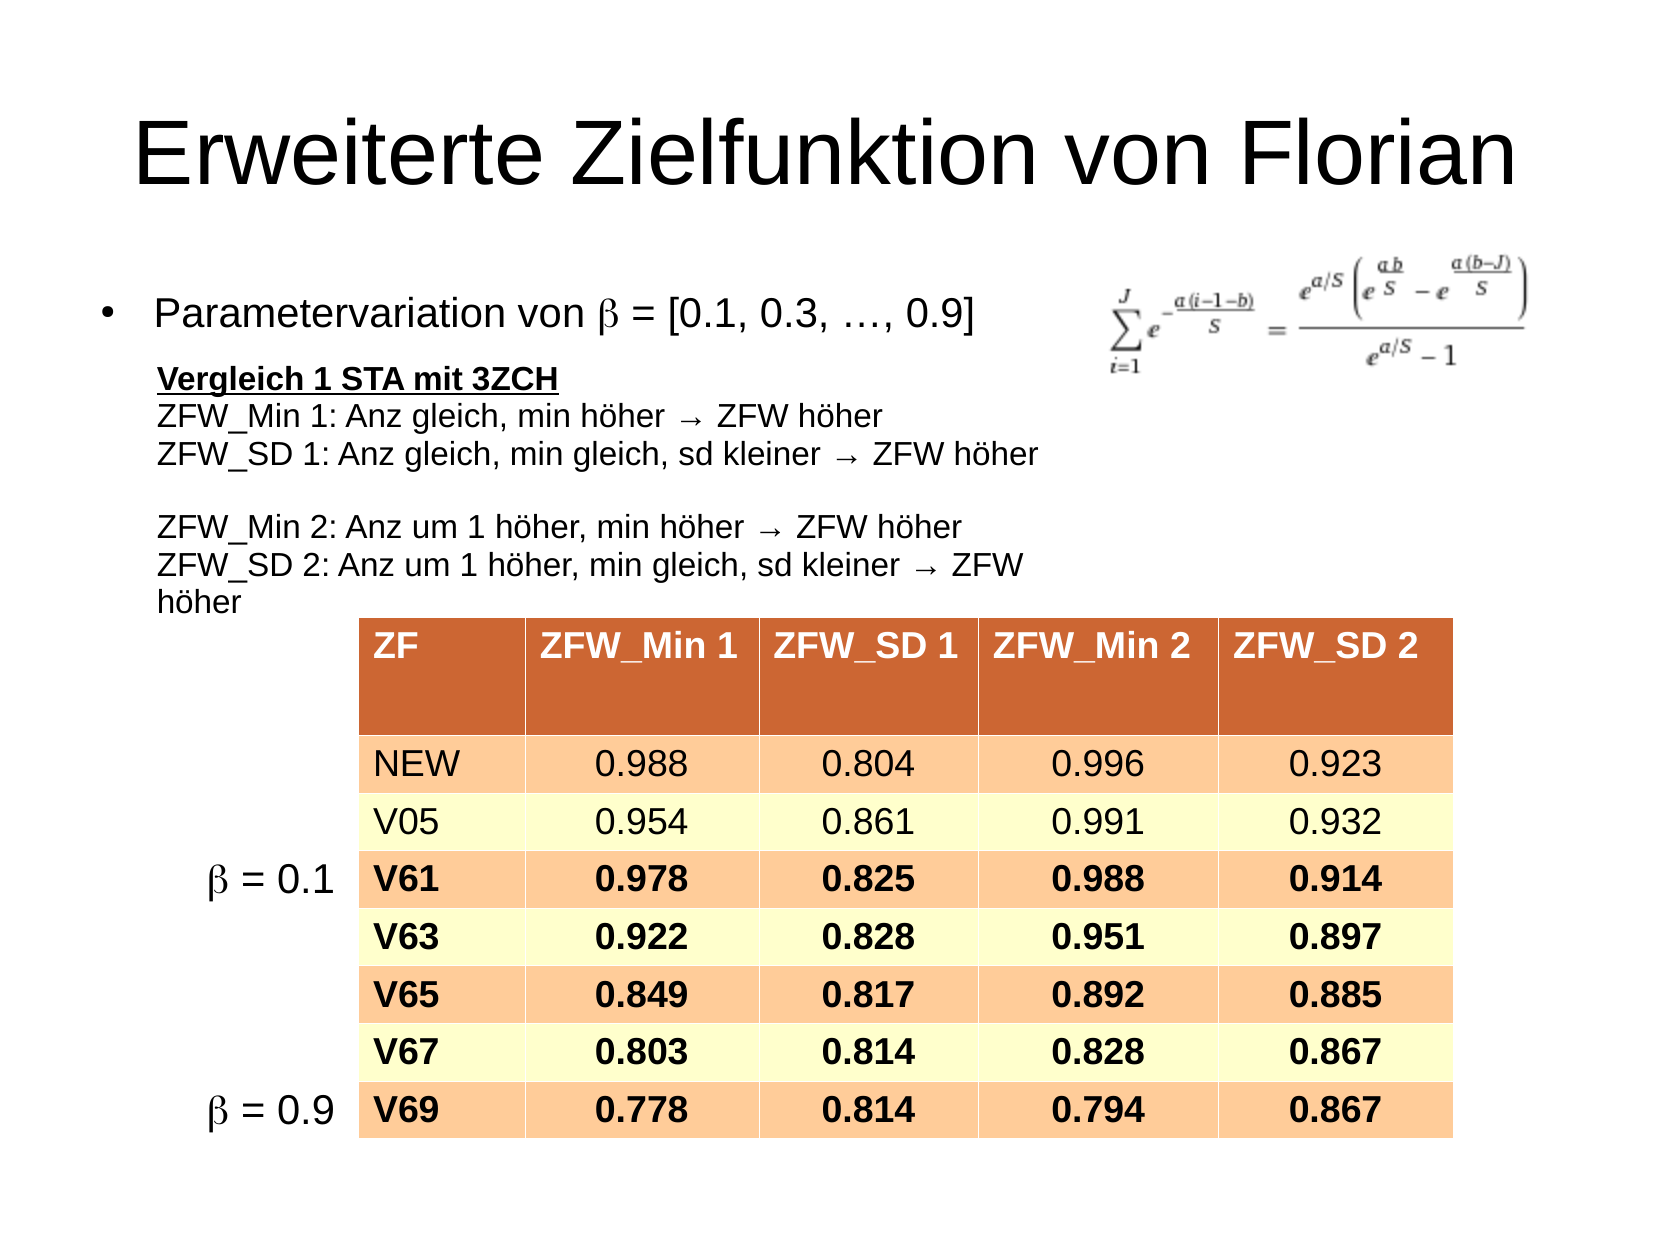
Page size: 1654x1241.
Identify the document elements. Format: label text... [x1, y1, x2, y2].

table_cell 0.978 [526, 851, 759, 908]
table_cell V63 [359, 909, 525, 965]
table_cell 0.803 [526, 1024, 759, 1081]
table_cell 0.814 [760, 1082, 978, 1138]
table_header ZFW_Min 2 [979, 618, 1218, 735]
picture [1073, 235, 1548, 402]
table_cell V65 [359, 966, 525, 1023]
table_cell 0.867 [1219, 1082, 1453, 1138]
table_cell 0.991 [979, 794, 1218, 850]
text_box β = 0.1 [135, 856, 377, 923]
table_cell V61 [359, 851, 525, 908]
table_cell 0.828 [760, 909, 978, 965]
table_cell 0.922 [526, 909, 759, 965]
table_cell NEW [359, 736, 525, 793]
table_cell 0.914 [1219, 851, 1453, 908]
table_cell V69 [359, 1082, 525, 1138]
table_cell 0.814 [760, 1024, 978, 1081]
title Erweiterte Zielfunktion von Florian [82, 49, 1571, 257]
table_cell 0.988 [526, 736, 759, 793]
table_cell 0.885 [1219, 966, 1453, 1023]
table_header ZFW_SD 2 [1219, 618, 1453, 735]
text_box Vergleich 1 STA mit 3ZCH ZFW_Min 1: Anz gleich, min höher → ZFW höher ZFW_SD 1: Anz gleich, min gleich, sd kleiner → ZFW höher ZFW_Min 2: Anz um 1 höher, min höher → ZFW höher ZFW_SD 2: Anz um 1 höher, min gleich, sd kleiner → ZFW höher [142, 353, 1134, 591]
table_cell 0.892 [979, 966, 1218, 1023]
table_cell 0.932 [1219, 794, 1453, 850]
table_cell 0.825 [760, 851, 978, 908]
table_header ZFW_Min 1 [526, 618, 759, 735]
table_cell 0.778 [526, 1082, 759, 1138]
table_cell 0.923 [1219, 736, 1453, 793]
table_header ZF [359, 618, 525, 735]
table_cell 0.804 [760, 736, 978, 793]
table_cell 0.951 [979, 909, 1218, 965]
table_cell 0.828 [979, 1024, 1218, 1081]
table_header ZFW_SD 1 [760, 618, 978, 735]
table_cell 0.996 [979, 736, 1218, 793]
table_cell 0.867 [1219, 1024, 1453, 1081]
table_cell V05 [359, 794, 525, 850]
table_cell 0.954 [526, 794, 759, 850]
table_cell 0.988 [979, 851, 1218, 908]
table_cell 0.794 [979, 1082, 1218, 1138]
table_cell V67 [359, 1024, 525, 1081]
text_box β = 0.9 [135, 1086, 377, 1153]
list Parametervariation von β = [0.1, 0.3, …, 0.9] [82, 290, 1571, 1010]
table_cell 0.849 [526, 966, 759, 1023]
table_cell 0.861 [760, 794, 978, 850]
table_cell 0.817 [760, 966, 978, 1023]
table_cell 0.897 [1219, 909, 1453, 965]
